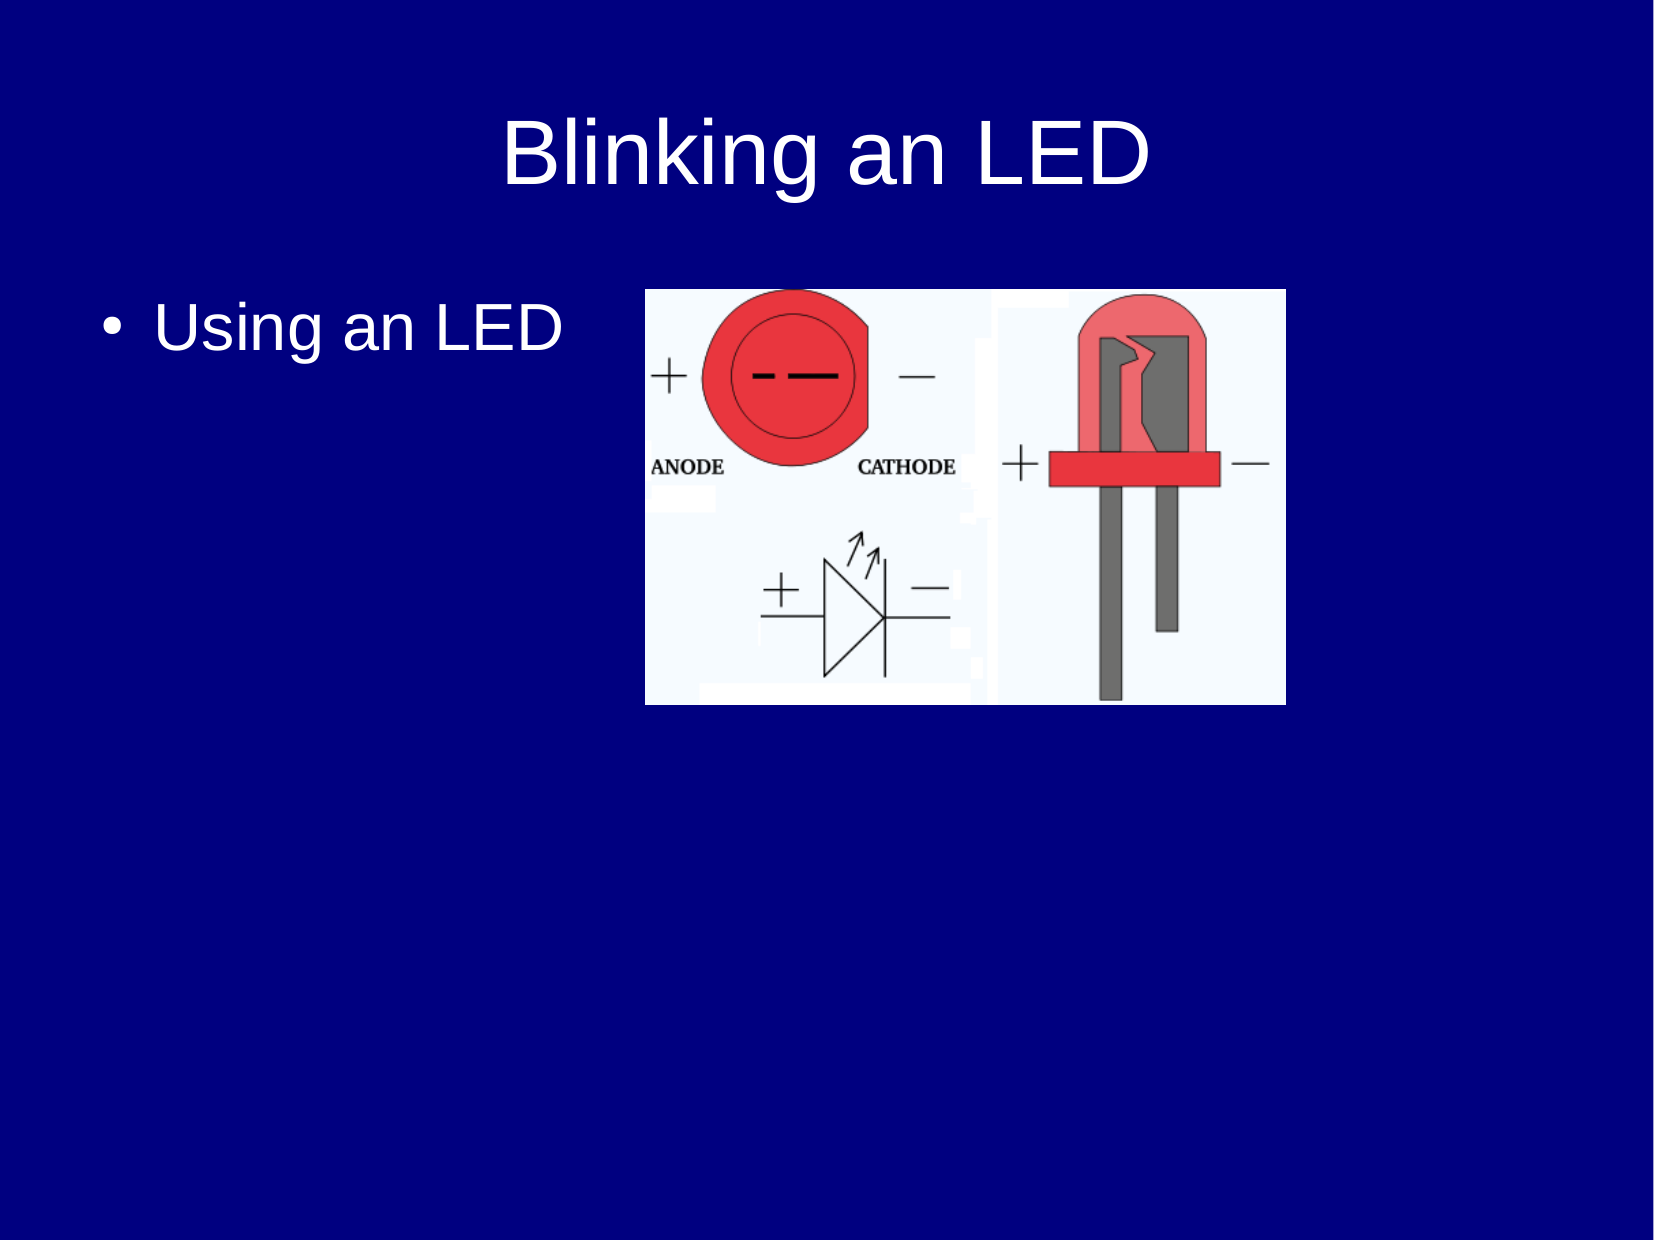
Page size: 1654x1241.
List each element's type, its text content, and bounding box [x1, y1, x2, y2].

list Using an LED [82, 290, 1571, 1109]
picture [645, 289, 1286, 706]
title Blinking an LED [82, 49, 1571, 257]
